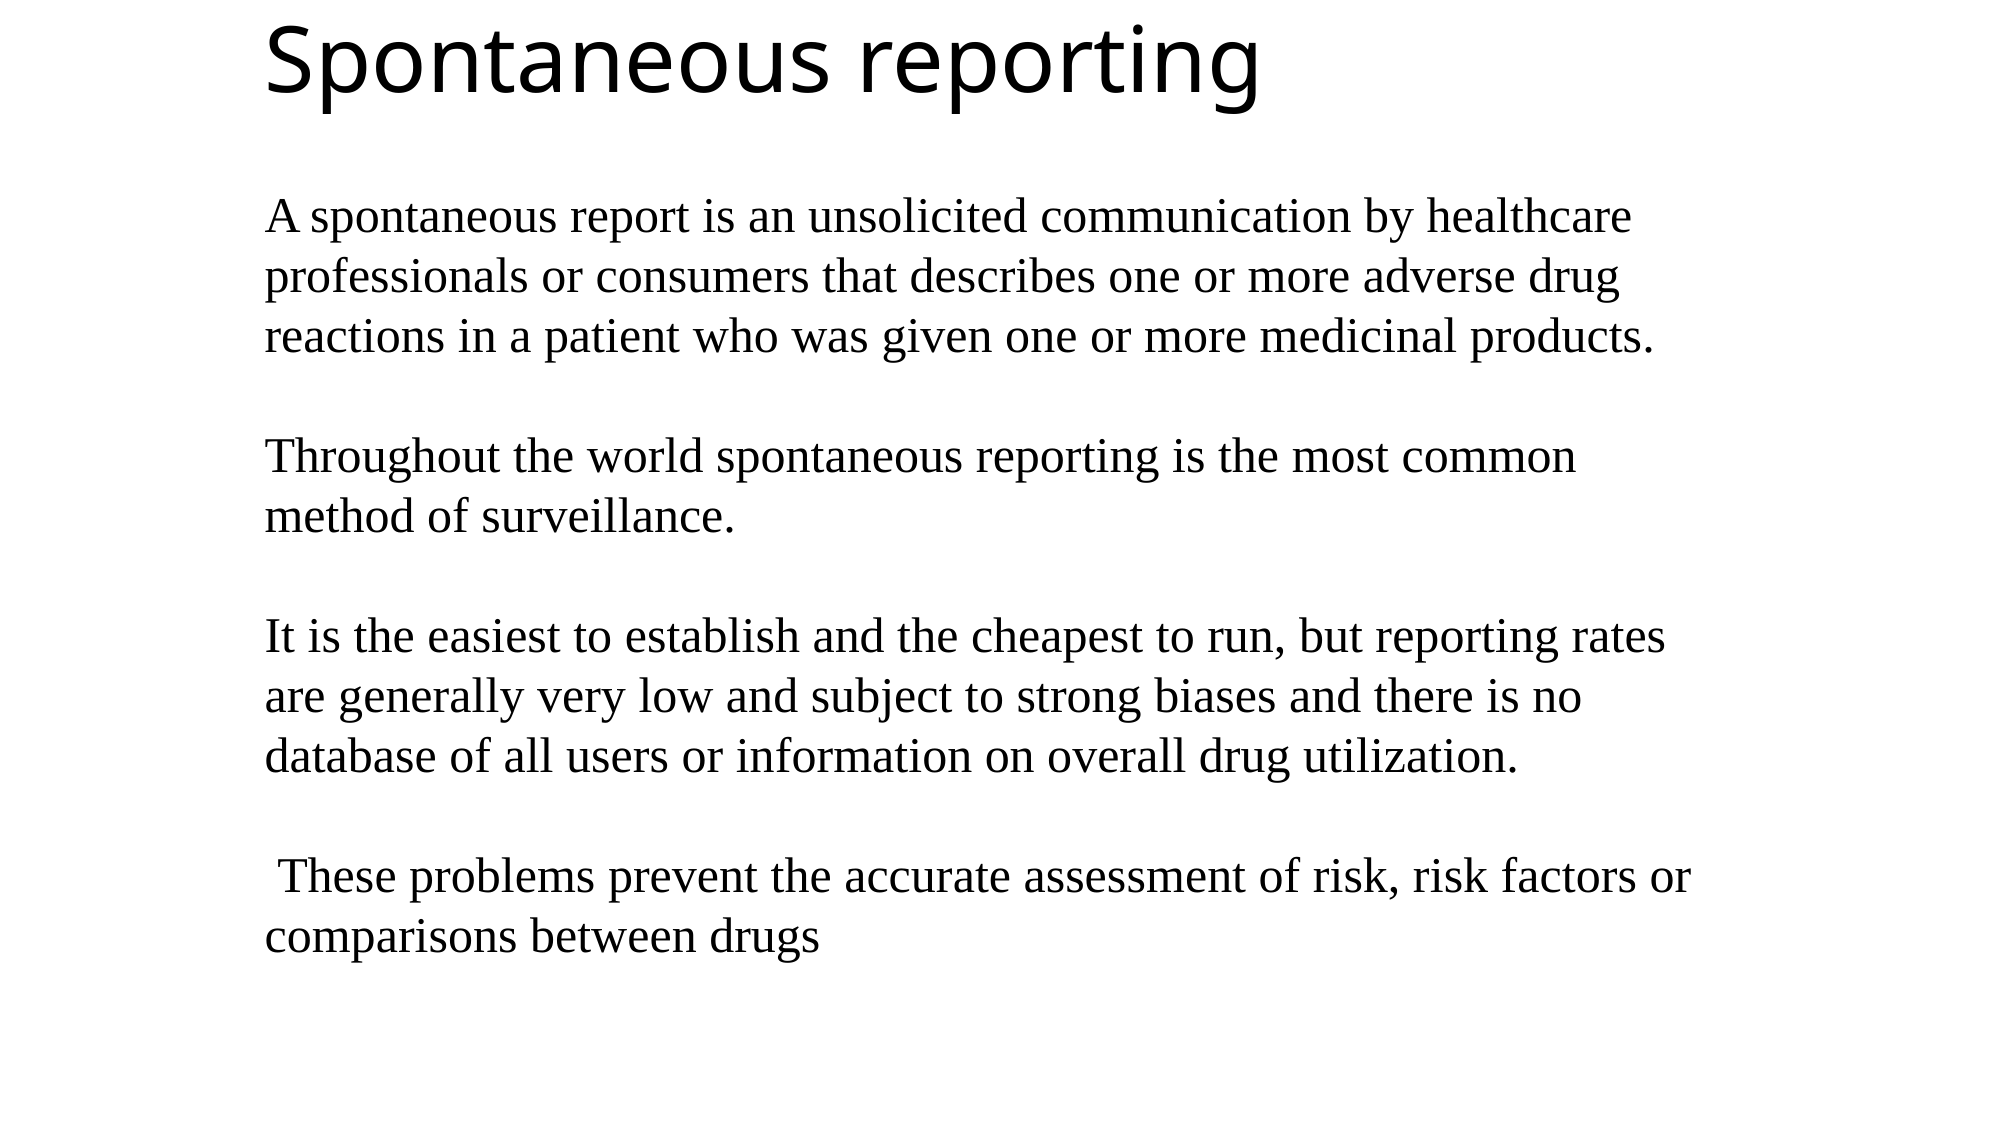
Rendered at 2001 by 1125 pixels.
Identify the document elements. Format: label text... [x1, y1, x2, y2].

text_box A spontaneous report is an unsolicited communication by healthcare professionals or consumers that describes one or more adverse drug reactions in a patient who was given one or more medicinal products. Throughout the world spontaneous reporting is the most common method of surveillance. It is the easiest to establish and the cheapest to run, but reporting rates are generally very low and subject to strong biases and there is no database of all users or information on overall drug utilization. These problems prevent the accurate assessment of risk, risk factors or comparisons between drugs [249, 174, 1750, 970]
title Spontaneous reporting [249, 0, 1750, 125]
